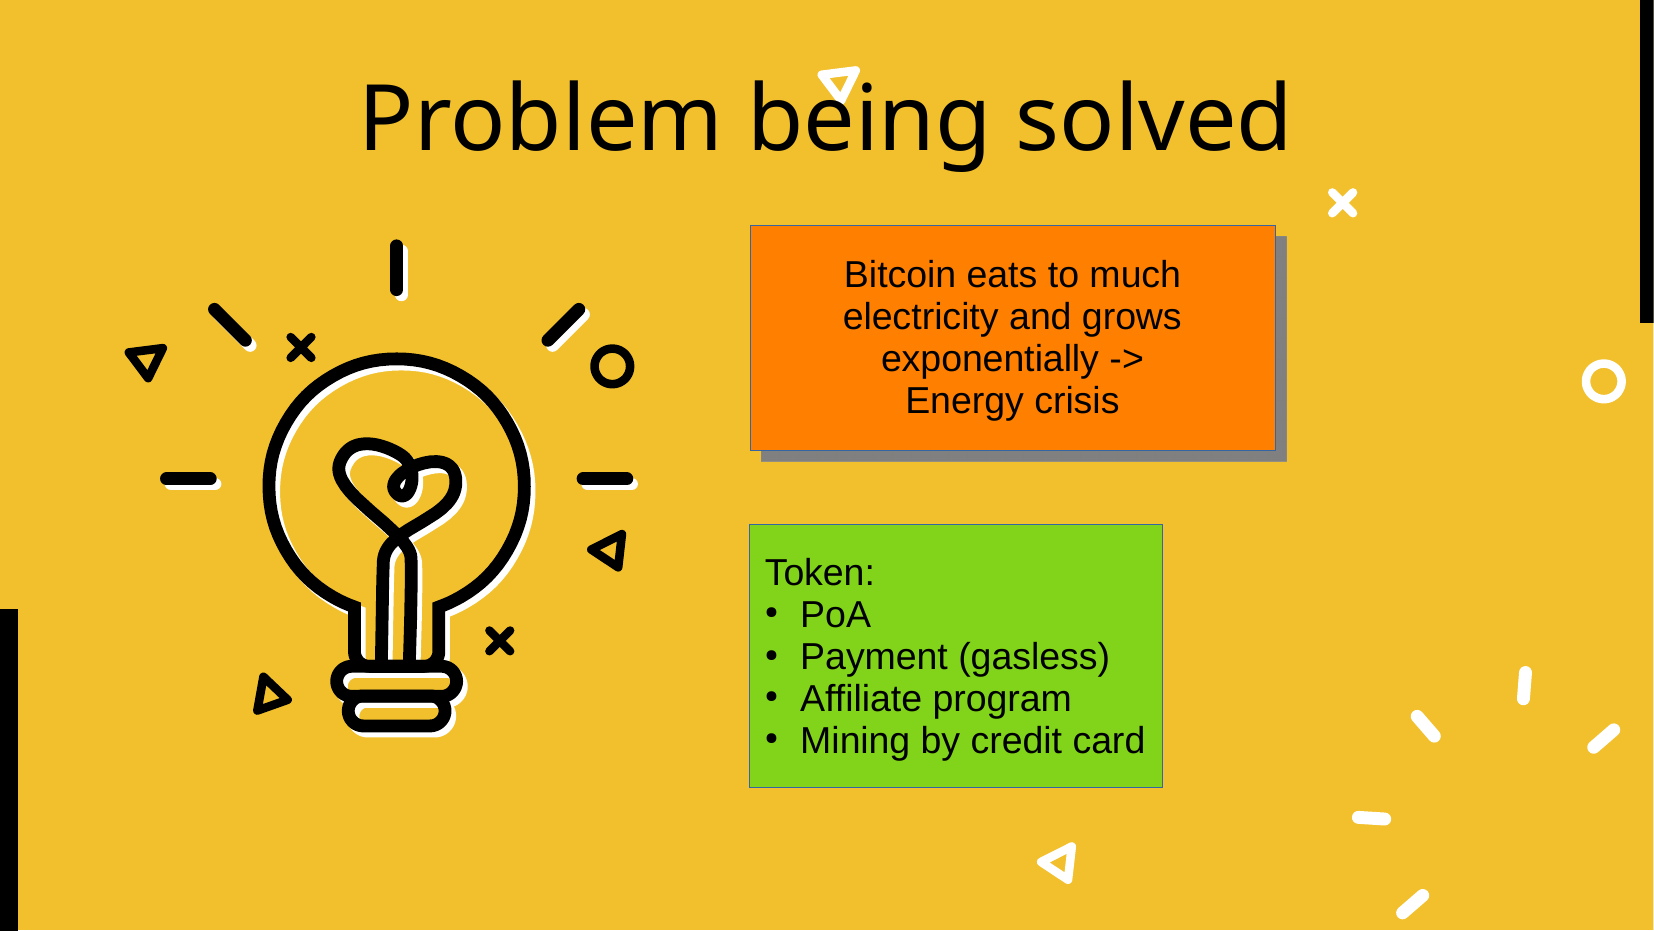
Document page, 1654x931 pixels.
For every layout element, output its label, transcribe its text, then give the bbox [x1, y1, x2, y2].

title Problem being solved [82, 37, 1571, 193]
text_box Bitcoin eats to much electricity and grows exponentially -> Energy crisis [750, 225, 1276, 451]
text_box Token: PoA Payment (gasless) Affiliate program Mining by credit card [749, 524, 1163, 788]
